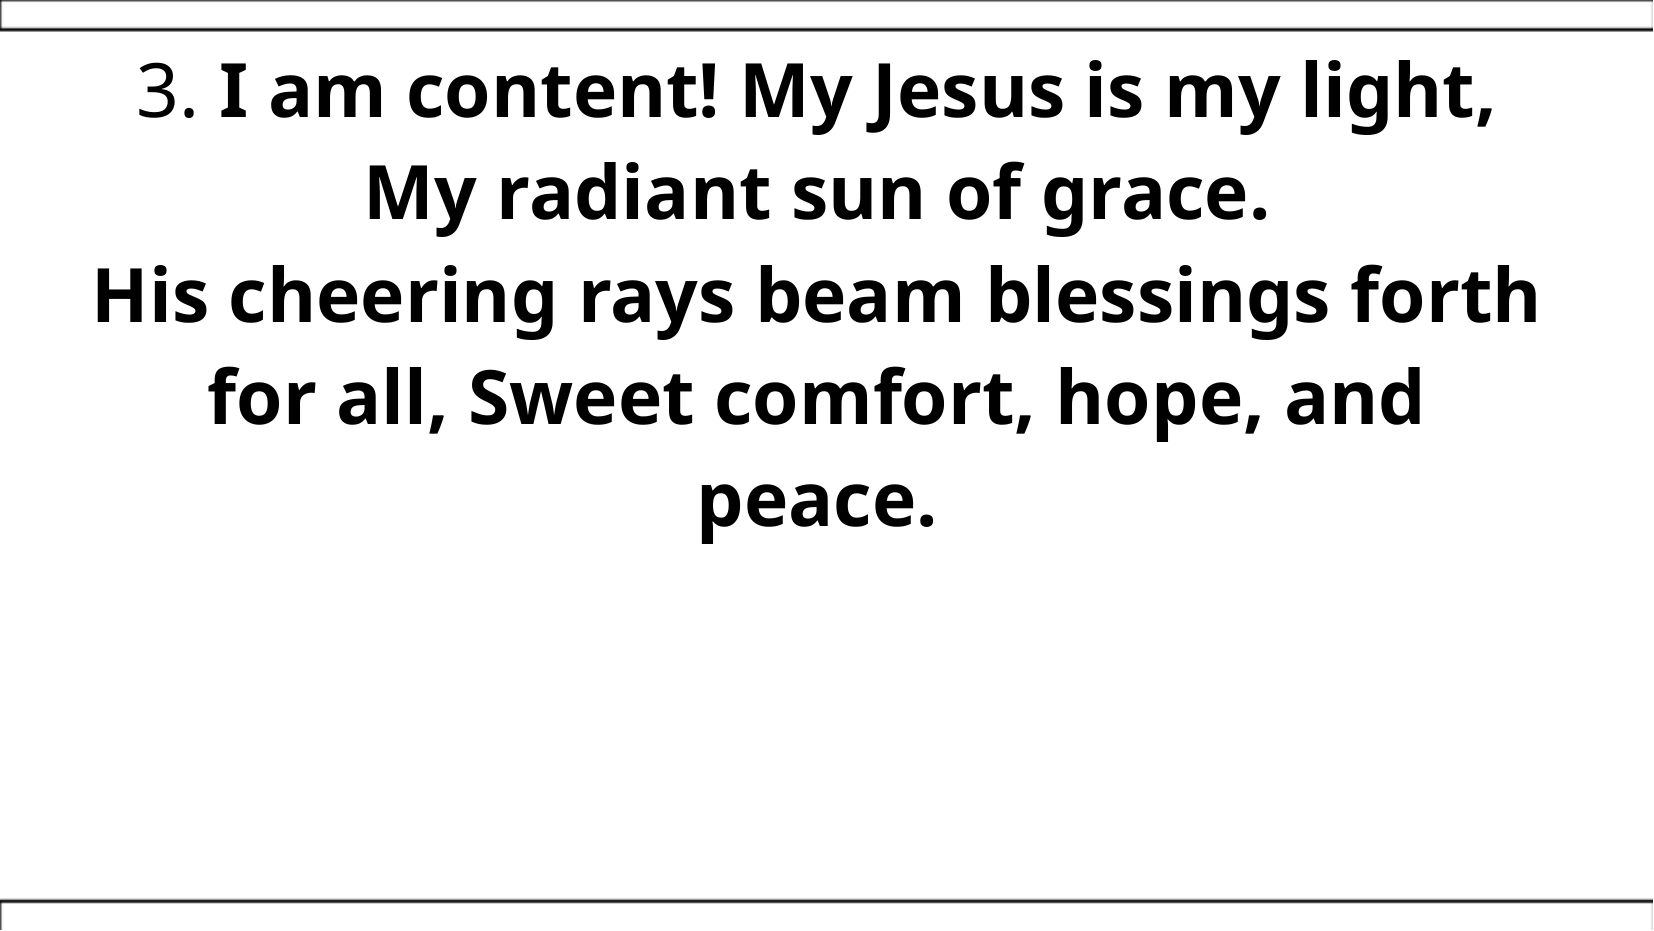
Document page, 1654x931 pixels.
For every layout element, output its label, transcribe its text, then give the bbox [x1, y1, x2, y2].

text_box 3. I am content! My Jesus is my light, My radiant sun of grace. His cheering rays beam blessings forth for all, Sweet comfort, hope, and peace. [75, 30, 1561, 445]
picture [0, 0, 1653, 930]
